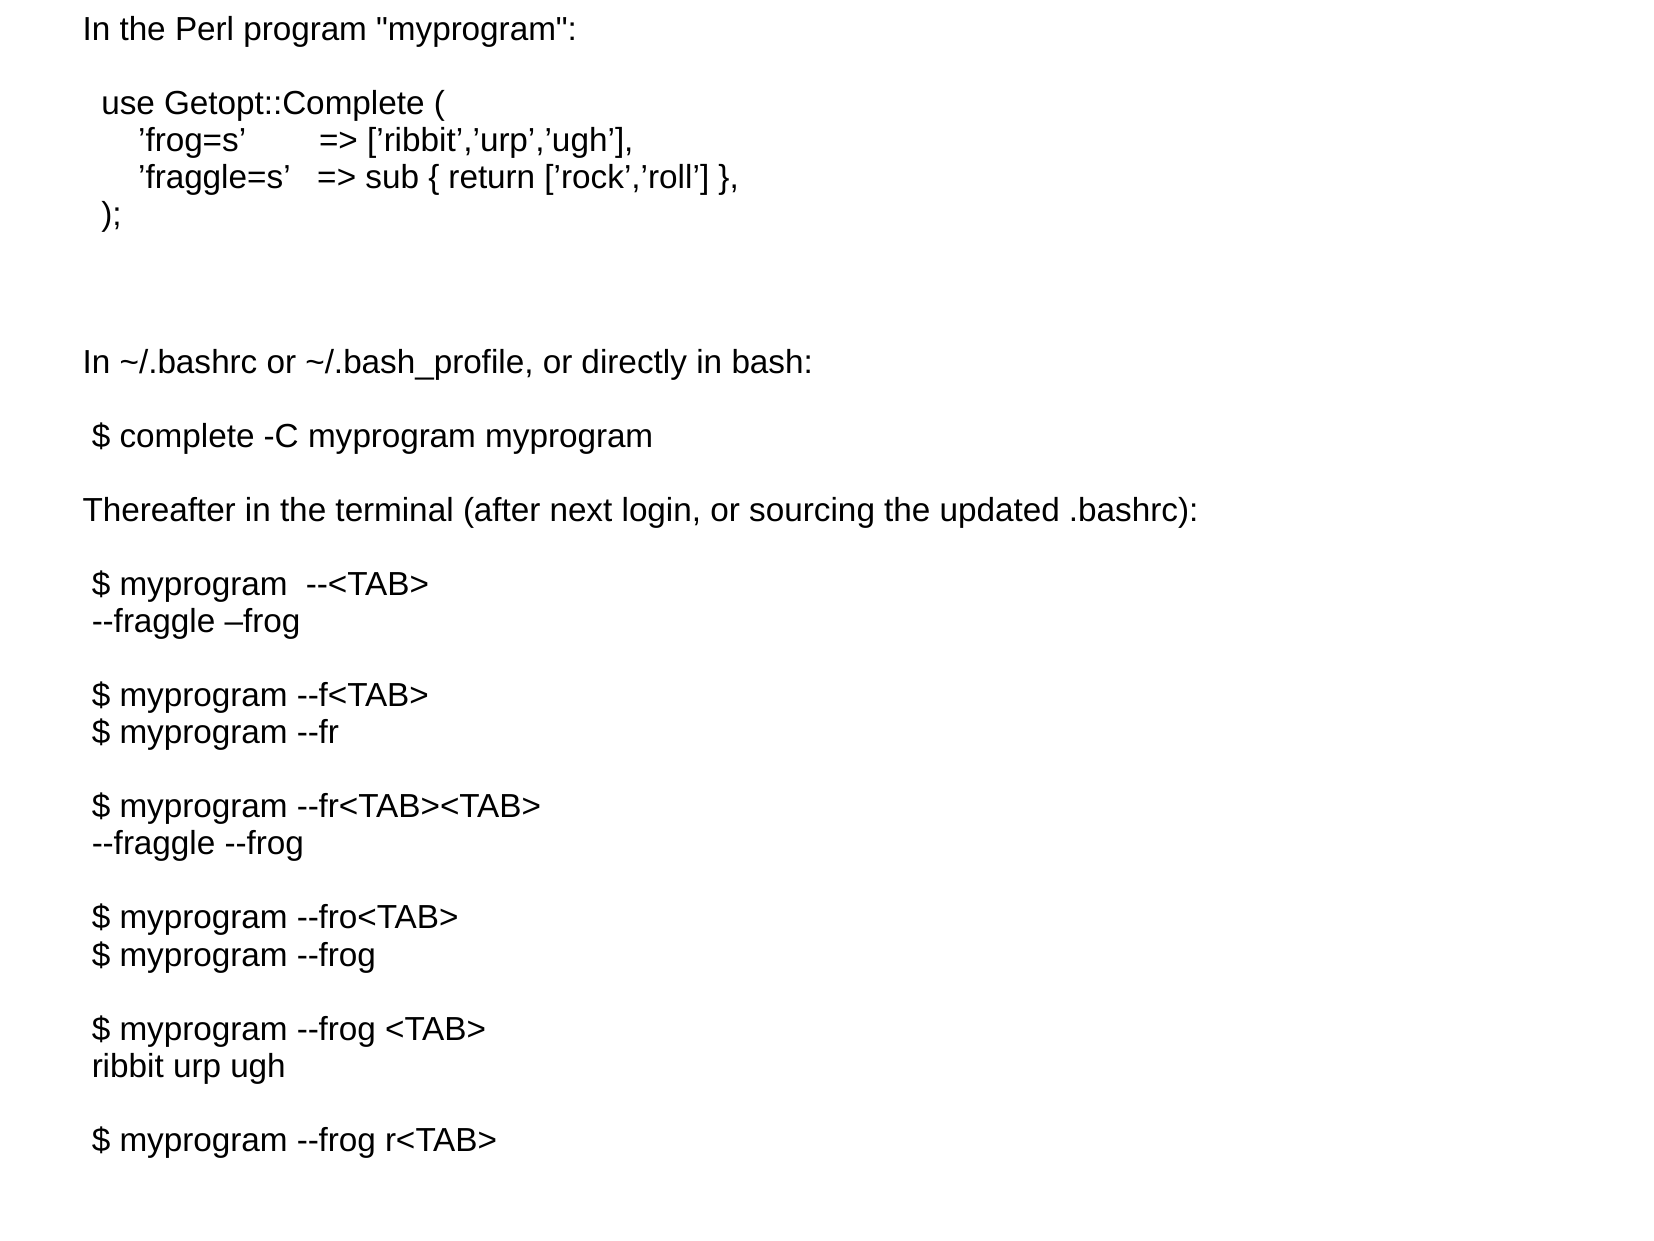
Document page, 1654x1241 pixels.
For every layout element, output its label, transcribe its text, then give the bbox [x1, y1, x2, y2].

subtitle In the Perl program "myprogram": use Getopt::Complete ( ’frog=s’ => [’ribbit’,’urp’,’ugh’], ’fraggle=s’ => sub { return [’rock’,’roll’] }, ); In ~/.bashrc or ~/.bash_profile, or directly in bash: $ complete ‐C myprogram myprogram Thereafter in the terminal (after next login, or sourcing the updated .bashrc): $ myprogram --<TAB> --fraggle –frog $ myprogram ‐‐f<TAB> $ myprogram ‐‐fr $ myprogram ‐‐fr<TAB><TAB> --fraggle --frog $ myprogram ‐‐fro<TAB> $ myprogram ‐‐frog $ myprogram ‐‐frog <TAB> ribbit urp ugh $ myprogram ‐‐frog r<TAB> [82, 10, 1571, 1203]
